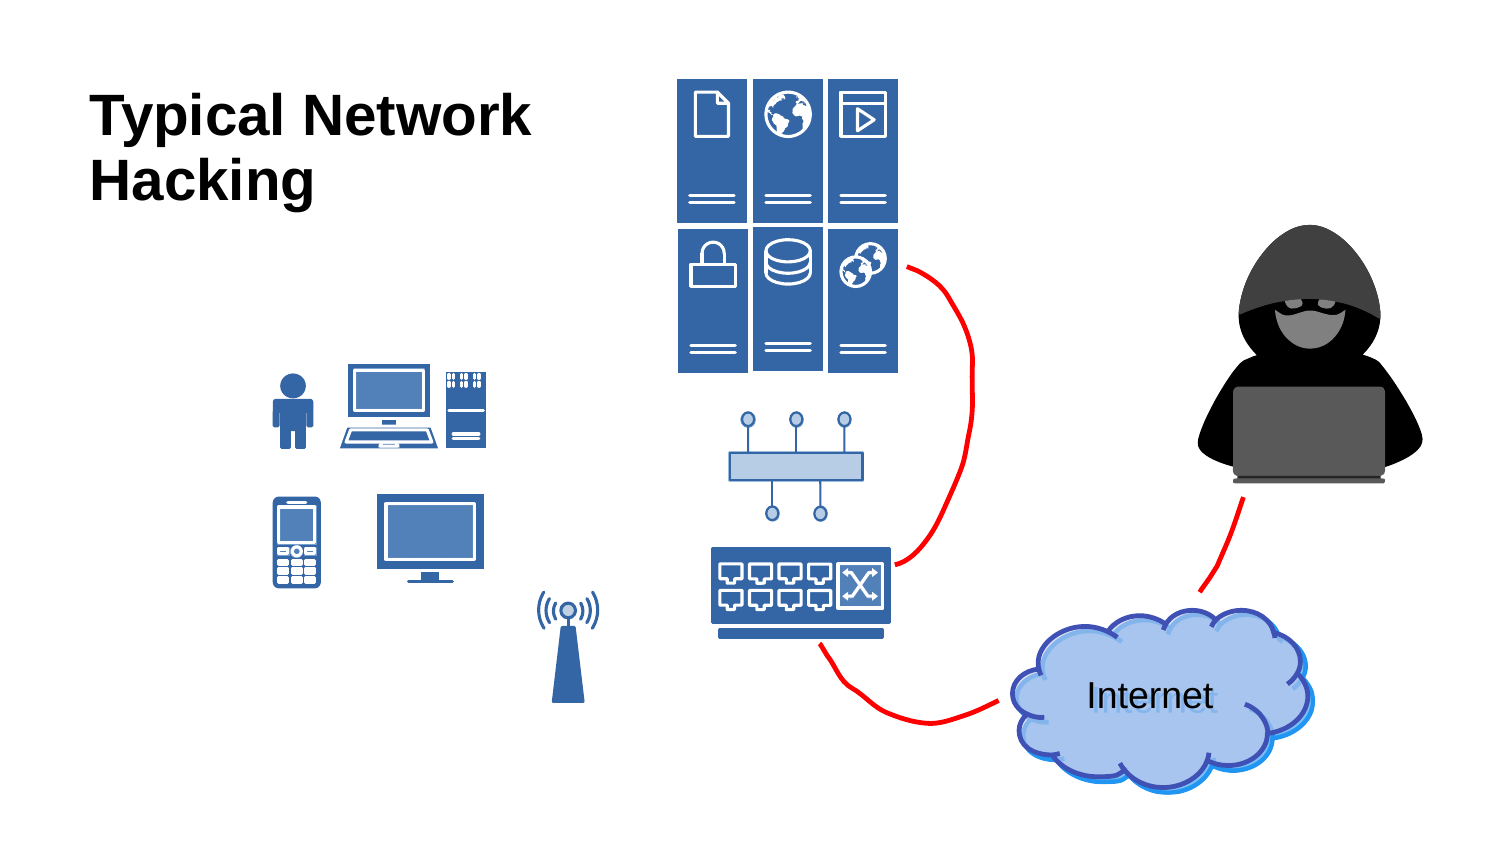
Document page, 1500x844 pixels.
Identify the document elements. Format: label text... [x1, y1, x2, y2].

text_box Typical Network Hacking [75, 75, 563, 220]
text_box [712, 548, 890, 623]
text_box [719, 630, 883, 638]
text_box [337, 362, 441, 451]
text_box [729, 452, 863, 480]
text_box [560, 603, 576, 618]
text_box [444, 370, 488, 450]
text_box [374, 492, 486, 582]
text_box [838, 412, 851, 426]
text_box [766, 506, 779, 521]
text_box [553, 627, 583, 702]
text_box [790, 412, 803, 426]
text_box [676, 77, 901, 376]
text_box [675, 77, 749, 226]
text_box [124, 400, 320, 587]
text_box [814, 507, 827, 521]
text_box [742, 412, 755, 426]
text_box [281, 375, 305, 397]
text_box Internet [1012, 610, 1308, 788]
text_box [1197, 224, 1423, 484]
